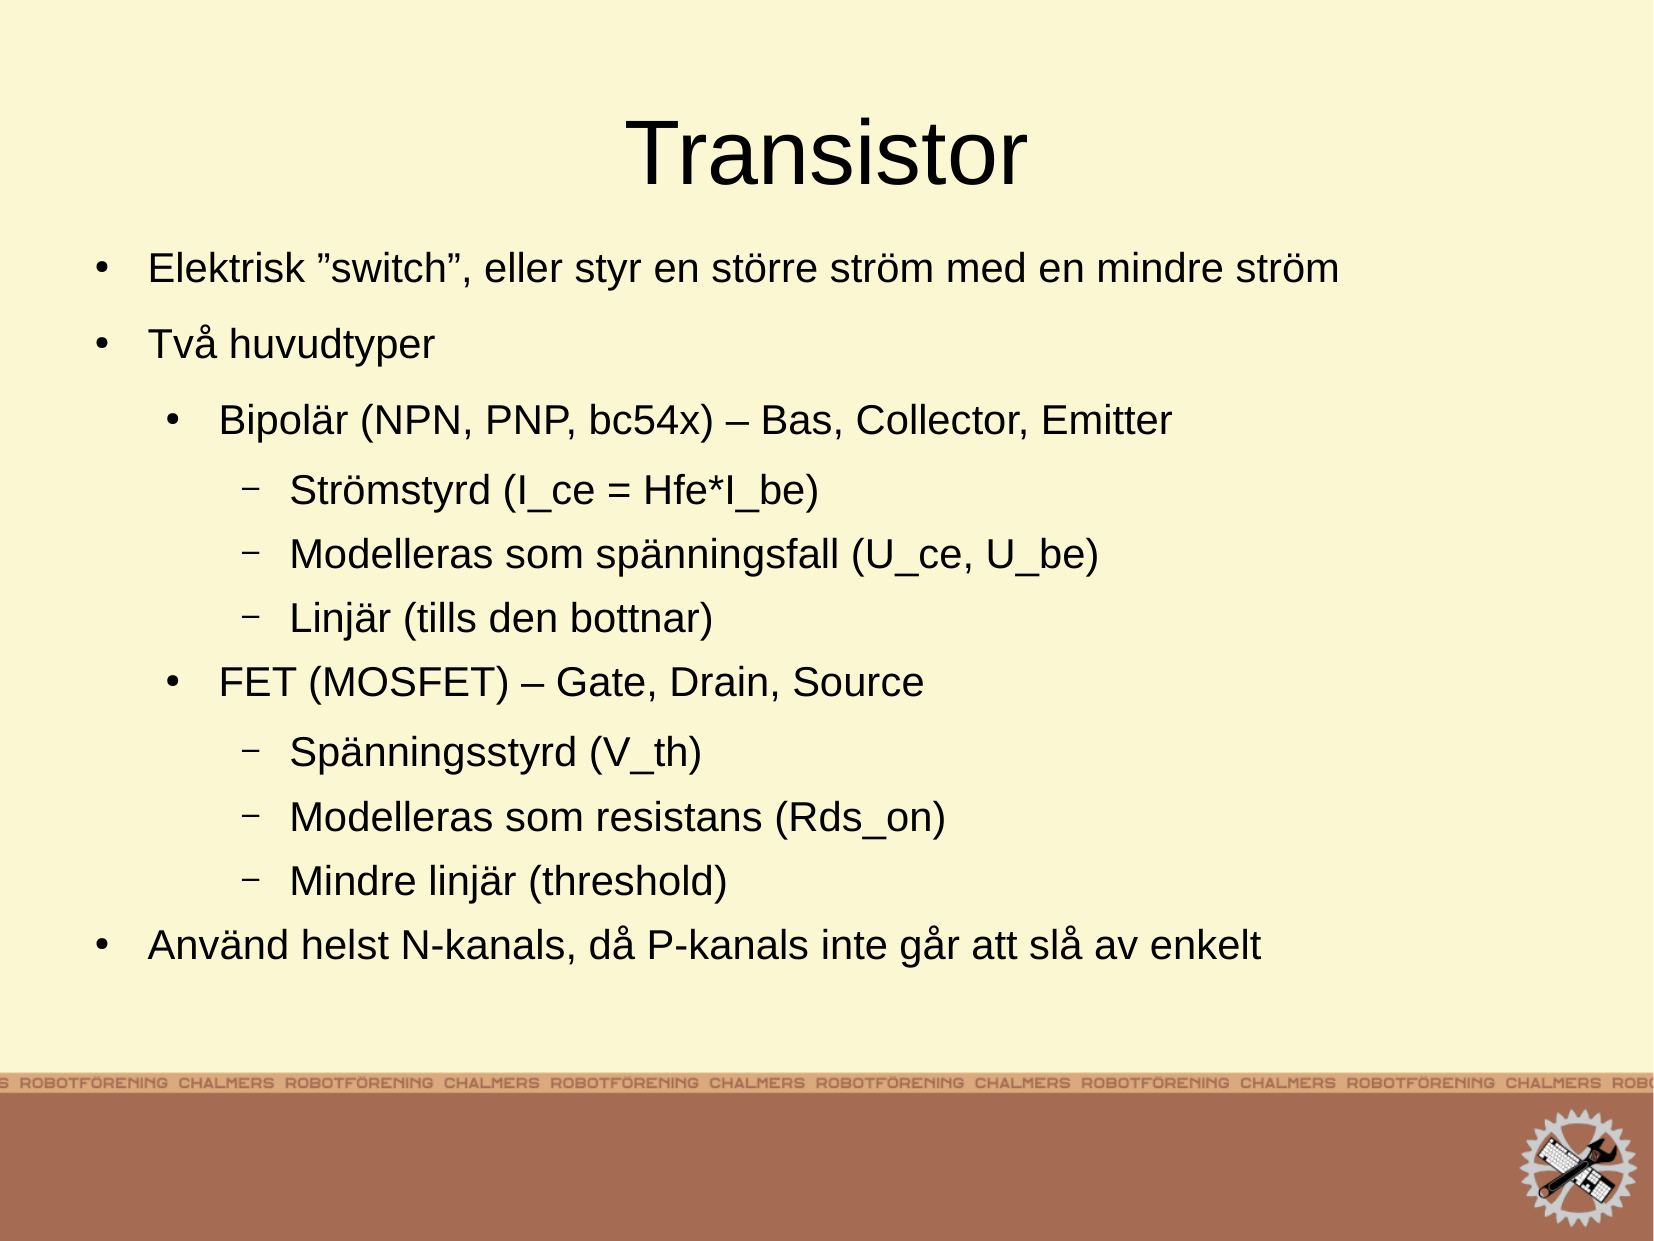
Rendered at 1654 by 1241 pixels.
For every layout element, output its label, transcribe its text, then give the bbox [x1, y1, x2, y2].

picture [0, 0, 1654, 1241]
title Transistor [82, 49, 1571, 257]
list Elektrisk ”switch”, eller styr en större ström med en mindre ström Två huvudtyper Bipolär (NPN, PNP, bc54x) – Bas, Collector, Emitter Strömstyrd (I_ce = Hfe*I_be) Modelleras som spänningsfall (U_ce, U_be) Linjär (tills den bottnar) FET (MOSFET) – Gate, Drain, Source Spänningsstyrd (V_th) Modelleras som resistans (Rds_on) Mindre linjär (threshold) Använd helst N-kanals, då P-kanals inte går att slå av enkelt [76, 244, 1565, 1063]
